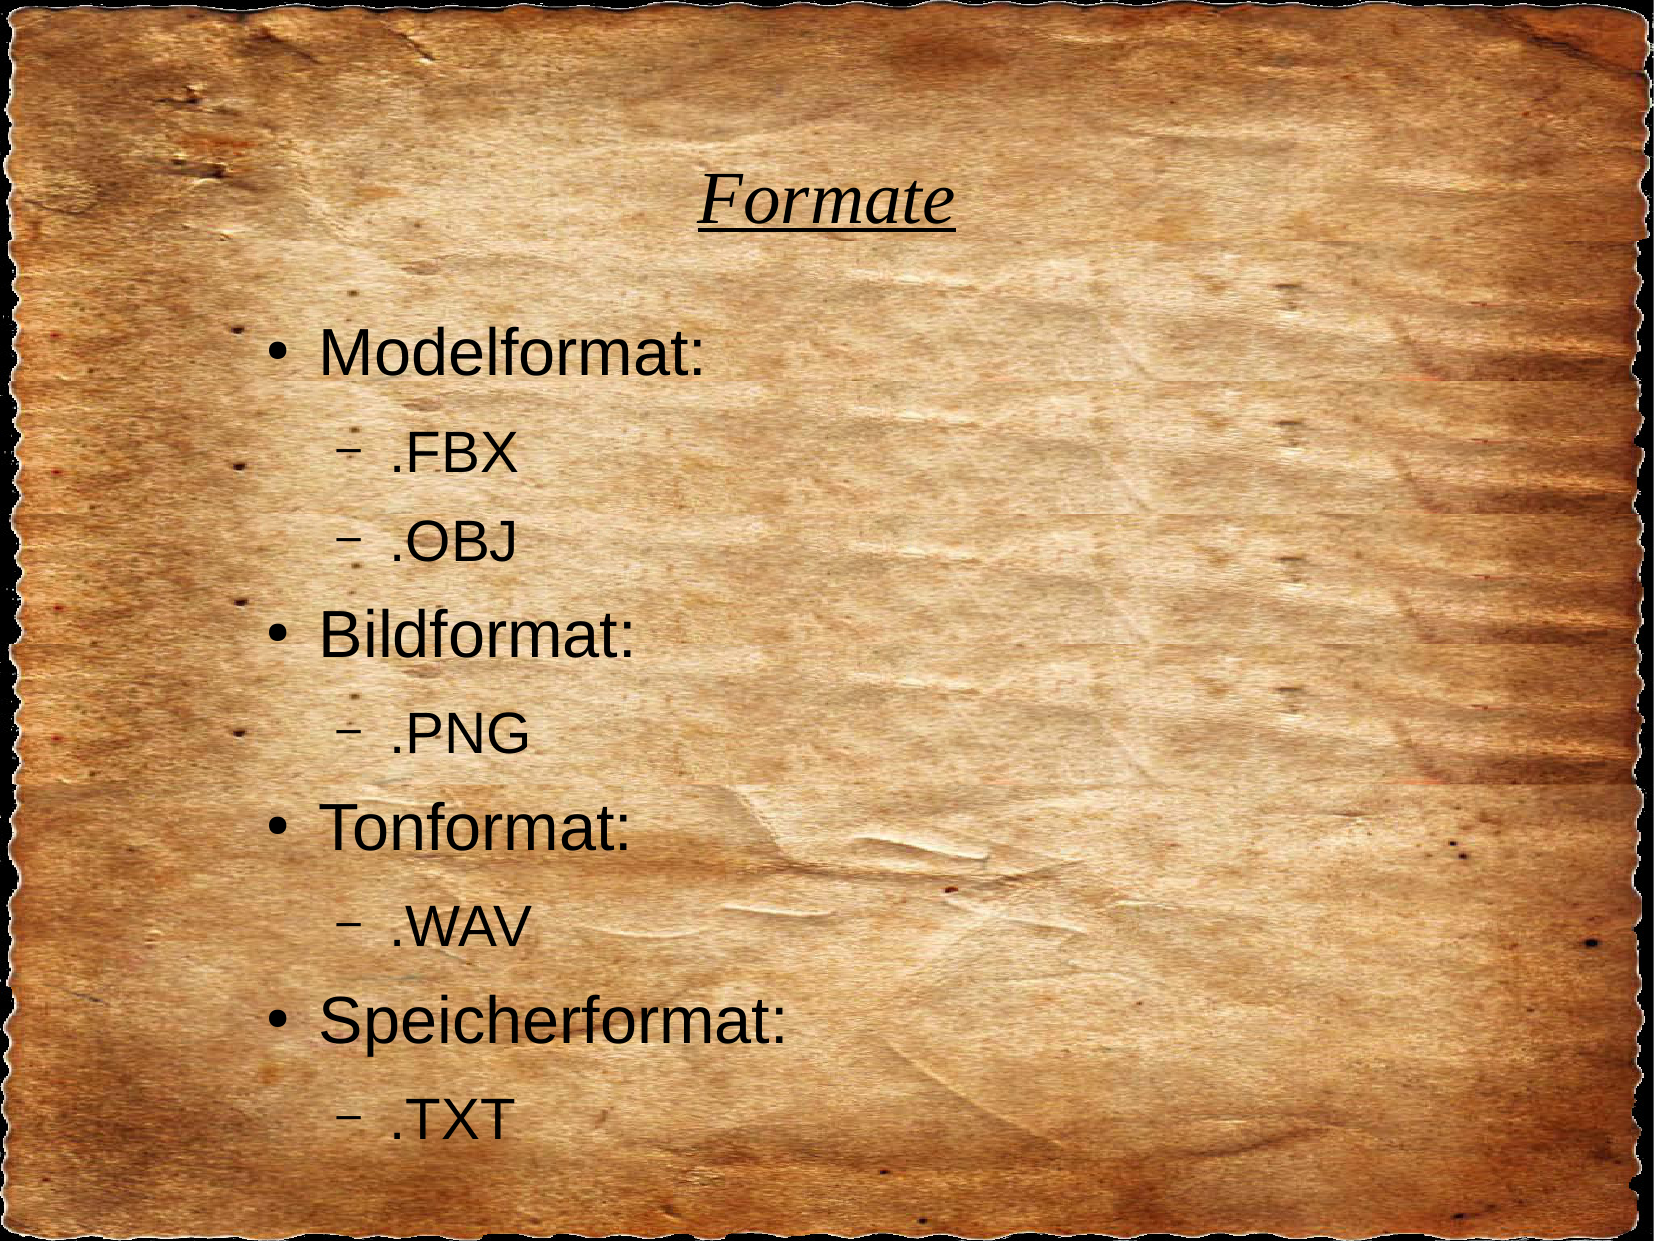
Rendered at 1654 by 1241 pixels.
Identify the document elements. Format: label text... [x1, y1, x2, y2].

list Modelformat: .FBX .OBJ Bildformat: .PNG Tonformat: .WAV Speicherformat: .TXT [248, 315, 1571, 1151]
picture [0, 0, 1654, 1241]
title Formate [82, 94, 1571, 302]
